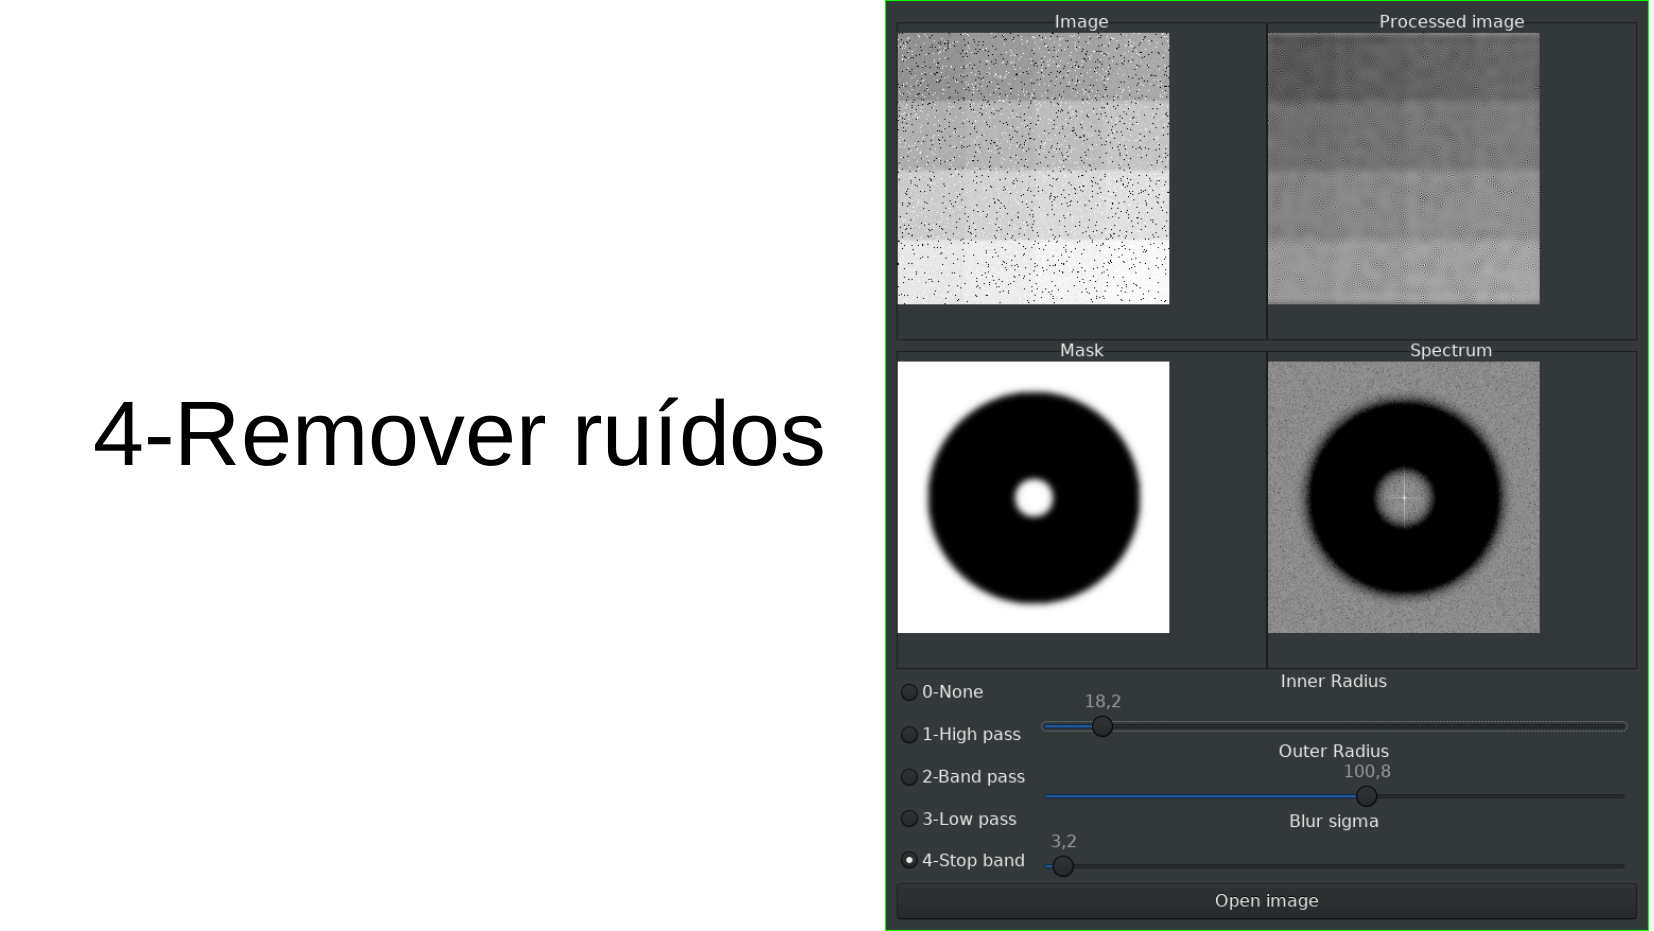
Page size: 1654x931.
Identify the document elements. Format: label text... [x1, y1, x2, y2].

title 4-Remover ruídos [0, 355, 885, 512]
picture [885, 0, 1649, 931]
